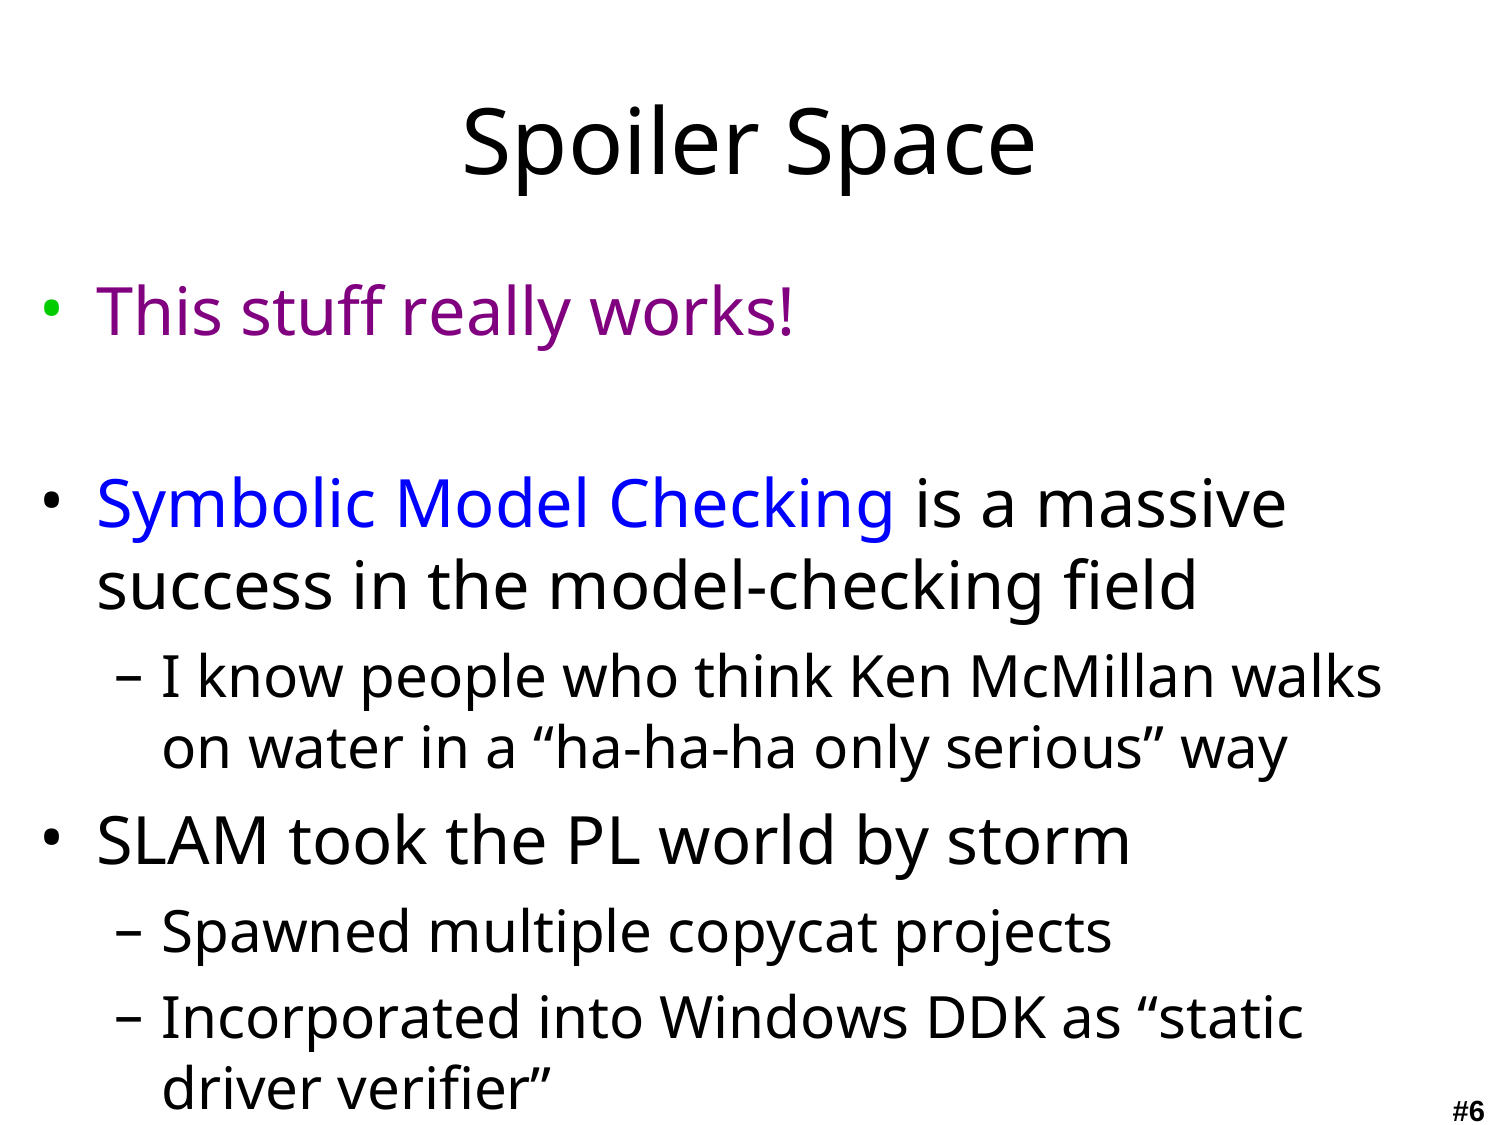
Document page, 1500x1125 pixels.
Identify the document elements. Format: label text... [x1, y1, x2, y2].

title Spoiler Space [24, 45, 1476, 233]
list This stuff really works! Symbolic Model Checking is a massive success in the model-checking field I know people who think Ken McMillan walks on water in a “ha-ha-ha only serious” way SLAM took the PL world by storm Spawned multiple copycat projects Incorporated into Windows DDK as “static driver verifier” [24, 262, 1476, 1115]
